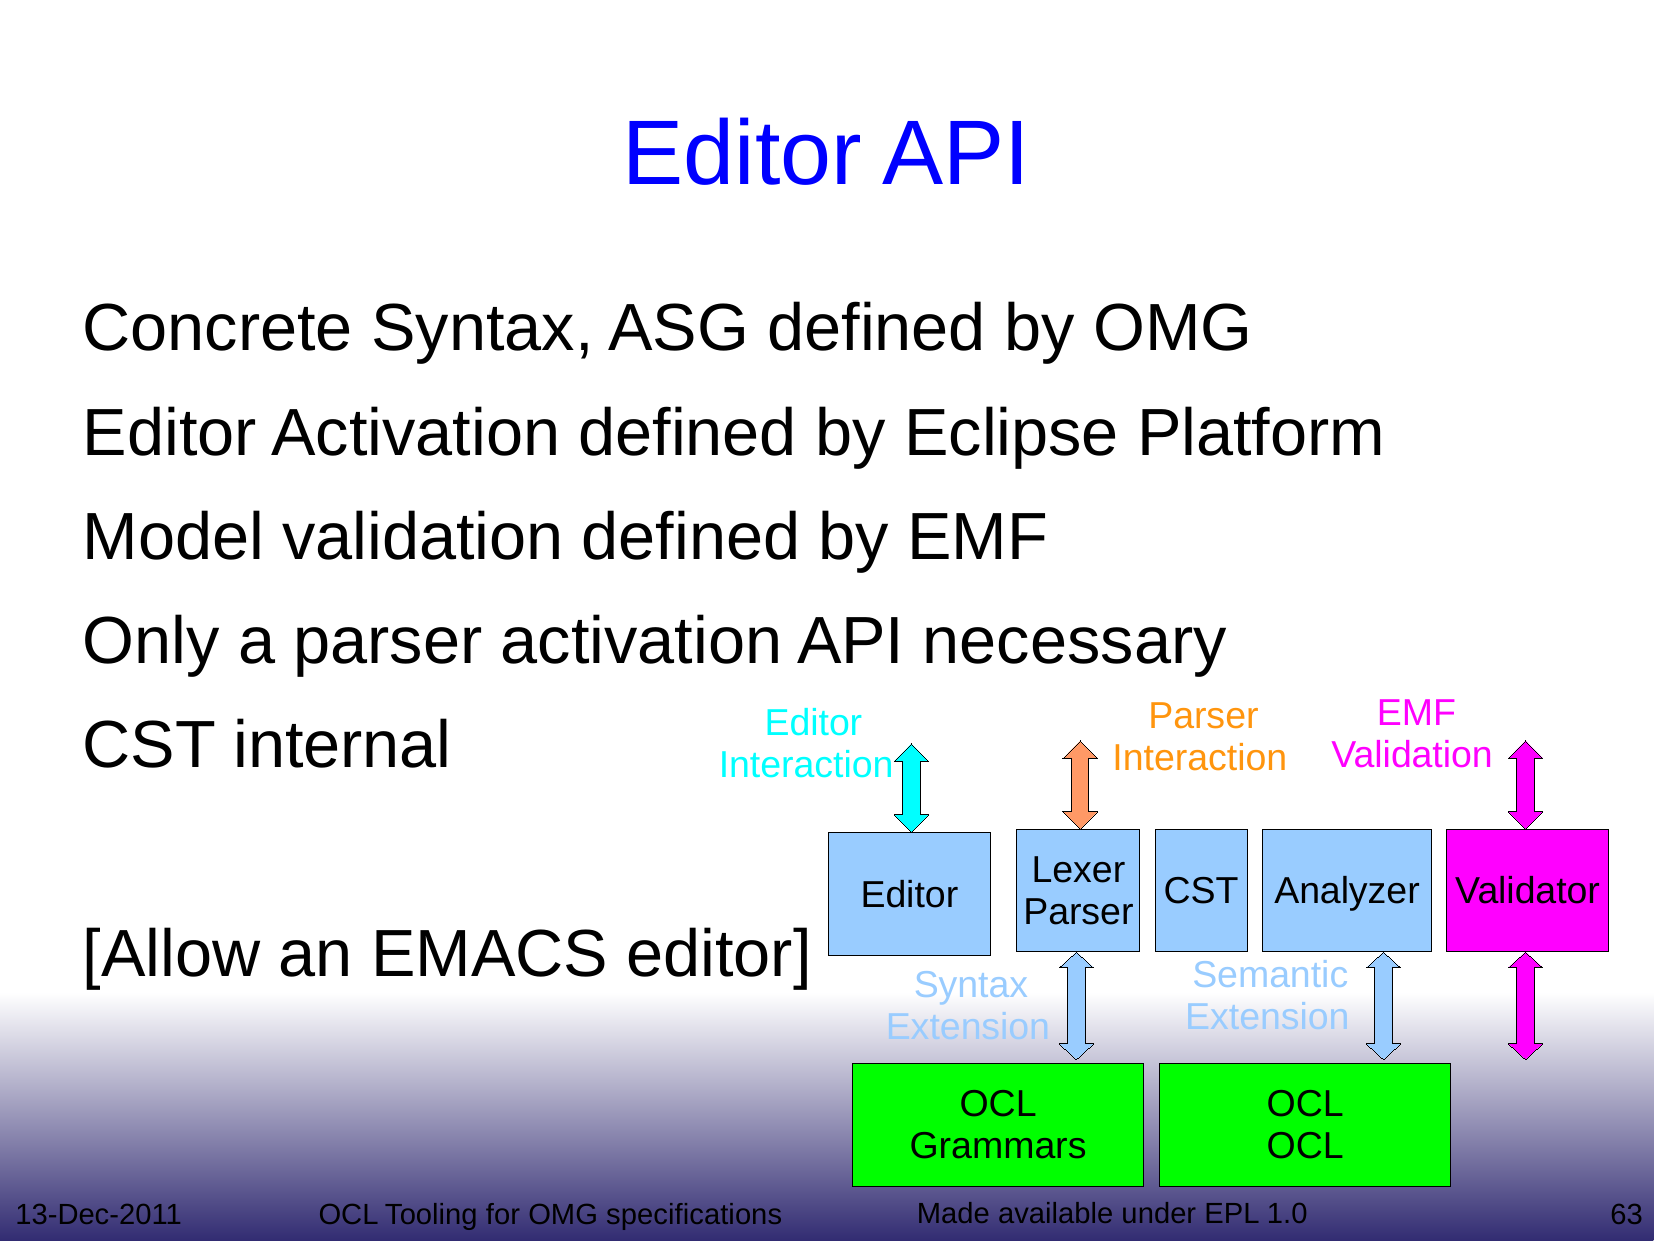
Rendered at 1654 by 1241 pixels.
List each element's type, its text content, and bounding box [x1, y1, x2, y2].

text_box [1071, 951, 1094, 1060]
text_box OCL Grammars [852, 1063, 1144, 1187]
text_box [1062, 740, 1098, 830]
text_box [1508, 740, 1543, 830]
text_box Editor Interaction [703, 693, 923, 793]
text_box [894, 793, 929, 833]
text_box CST [1155, 829, 1248, 952]
text_box EMF Validation [1316, 684, 1517, 784]
text_box Validator [1446, 829, 1609, 952]
text_box [923, 755, 929, 762]
text_box Semantic Extension [1170, 946, 1371, 1045]
text_box Analyzer [1262, 829, 1432, 952]
list Concrete Syntax, ASG defined by OMG Editor Activation defined by Eclipse Platform Model validation defined by EMF Only a parser activation API necessary CST internal [Allow an EMACS editor] [82, 290, 1571, 1094]
text_box OCL OCL [1159, 1063, 1451, 1187]
text_box Lexer Parser [1016, 829, 1140, 952]
text_box Parser Interaction [1097, 687, 1309, 787]
text_box Syntax Extension [871, 955, 1071, 1055]
title Editor API [82, 56, 1571, 250]
text_box [1367, 951, 1401, 1060]
text_box Editor [828, 832, 991, 956]
text_box [1508, 951, 1543, 1060]
